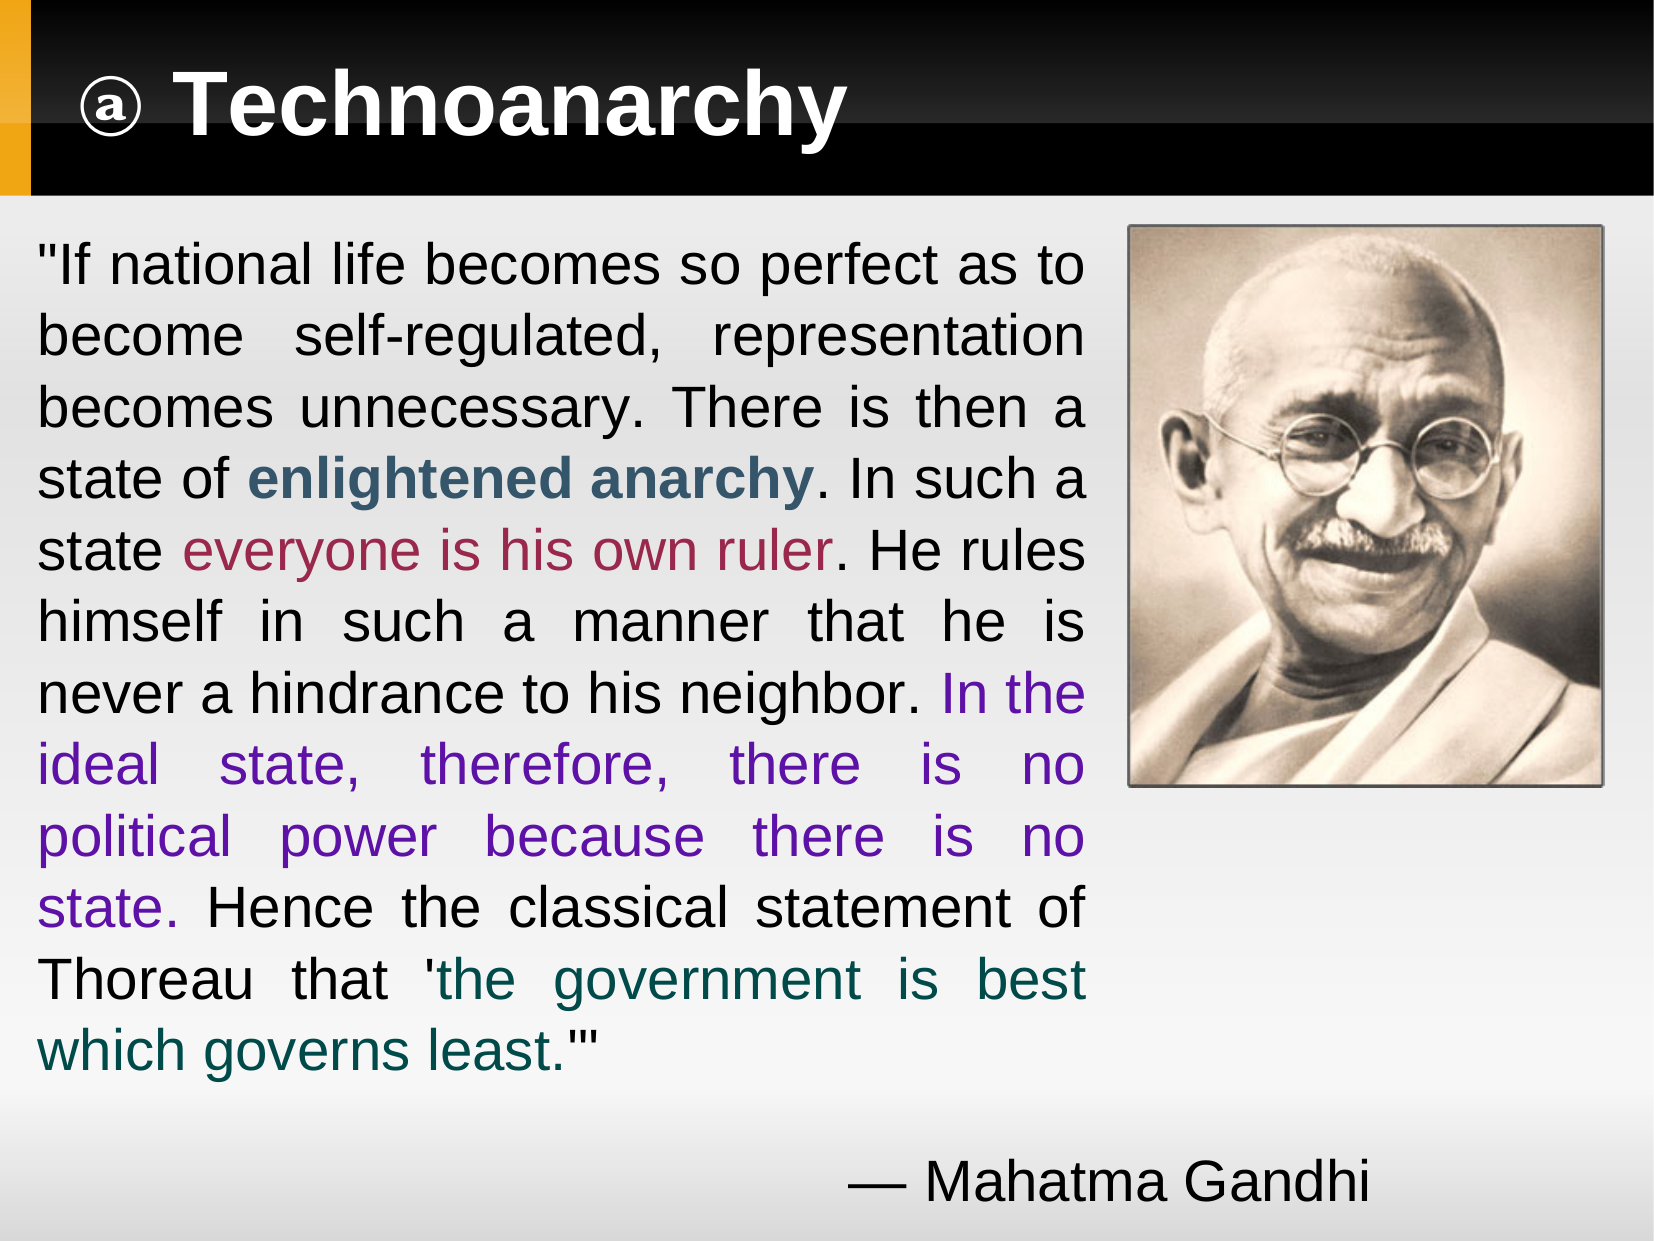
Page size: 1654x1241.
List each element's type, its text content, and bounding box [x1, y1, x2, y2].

title ⓐ Technoanarchy [76, 0, 1565, 208]
text_box "If national life becomes so perfect as to become self-regulated, representation becomes unnecessary. There is then a state of enlightened anarchy. In such a state everyone is his own ruler. He rules himself in such a manner that he is never a hindrance to his neighbor. In the ideal state, therefore, there is no political power because there is no state. Hence the classical statement of Thoreau that 'the government is best which governs least.'" — Mahatma Gandhi [37, 225, 1576, 1241]
picture [0, 0, 1654, 1241]
